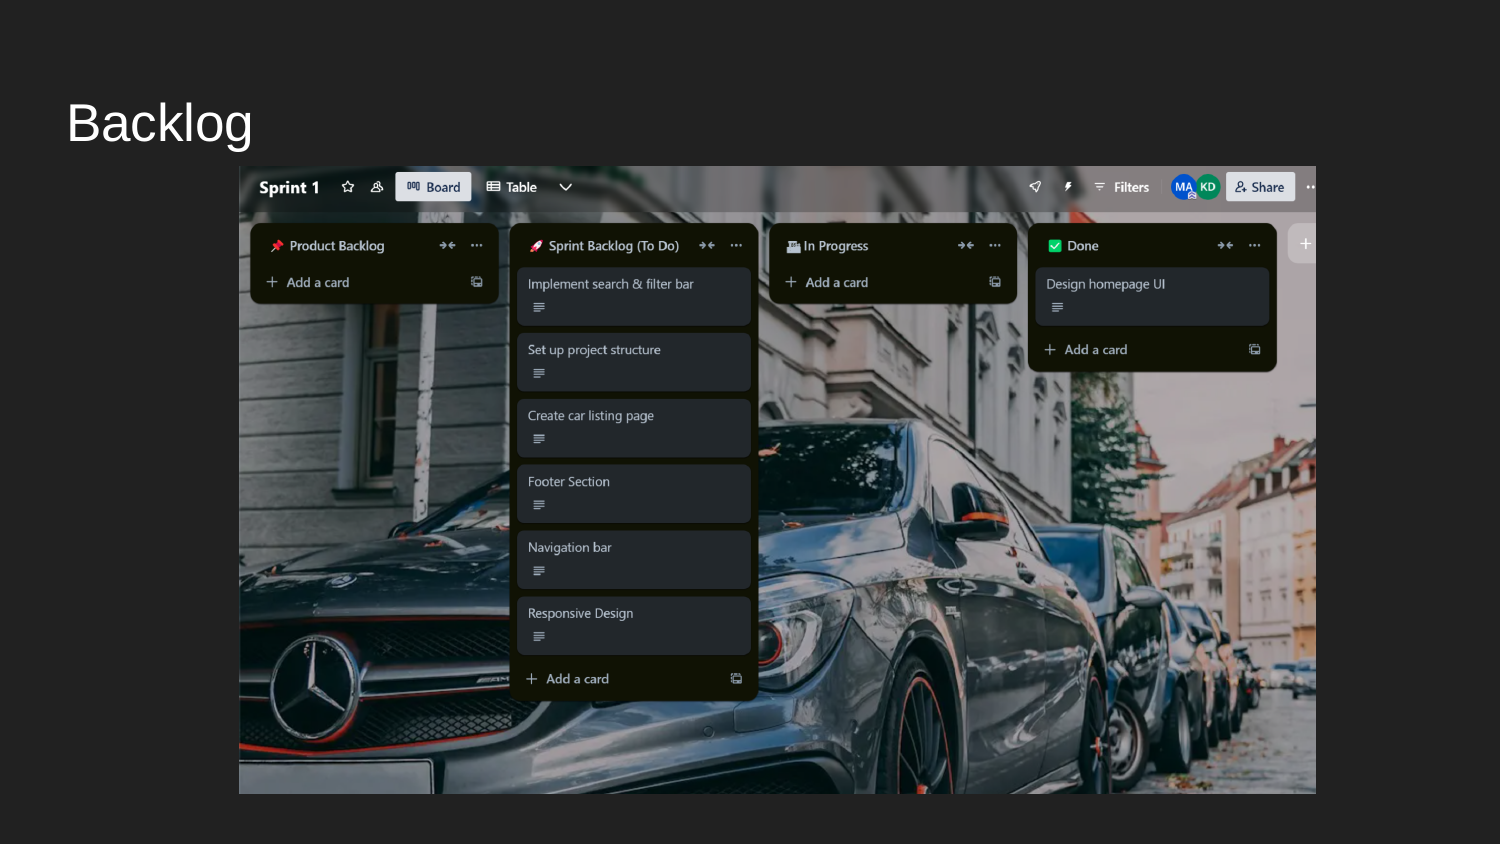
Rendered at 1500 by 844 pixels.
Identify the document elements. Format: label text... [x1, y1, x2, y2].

picture [239, 166, 1316, 794]
title Backlog [51, 72, 1449, 167]
